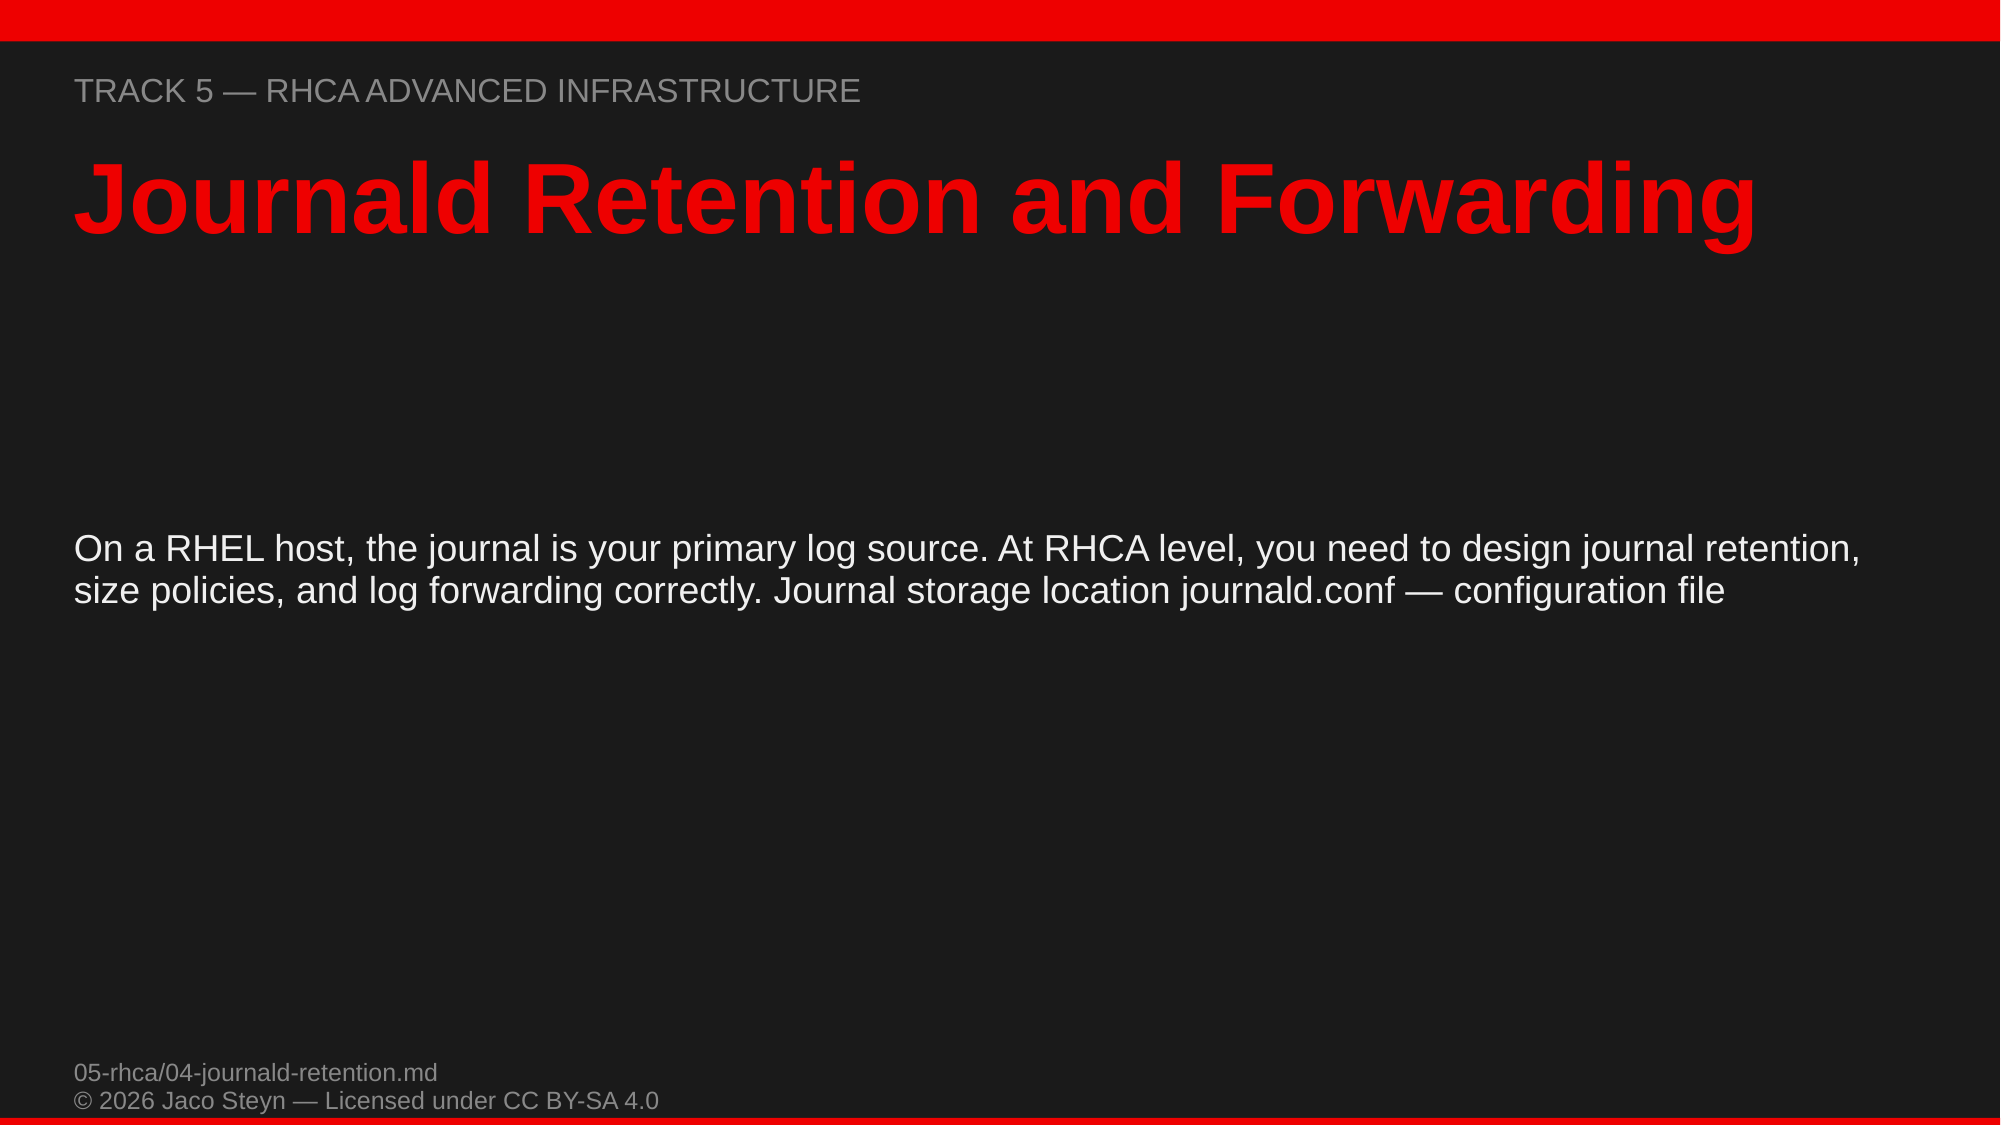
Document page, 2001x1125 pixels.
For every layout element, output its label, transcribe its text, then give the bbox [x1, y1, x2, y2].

text_box [0, 0, 2001, 42]
text_box Journald Retention and Forwarding [59, 135, 1942, 461]
text_box On a RHEL host, the journal is your primary log source. At RHCA level, you need to design journal retention, size policies, and log forwarding correctly. Journal storage location journald.conf — configuration file [59, 519, 1942, 727]
text_box TRACK 5 — RHCA ADVANCED INFRASTRUCTURE [59, 64, 1942, 119]
text_box [0, 1117, 2001, 1125]
text_box 05-rhca/04-journald-retention.md © 2026 Jaco Steyn — Licensed under CC BY-SA 4.0 [59, 1051, 1942, 1111]
